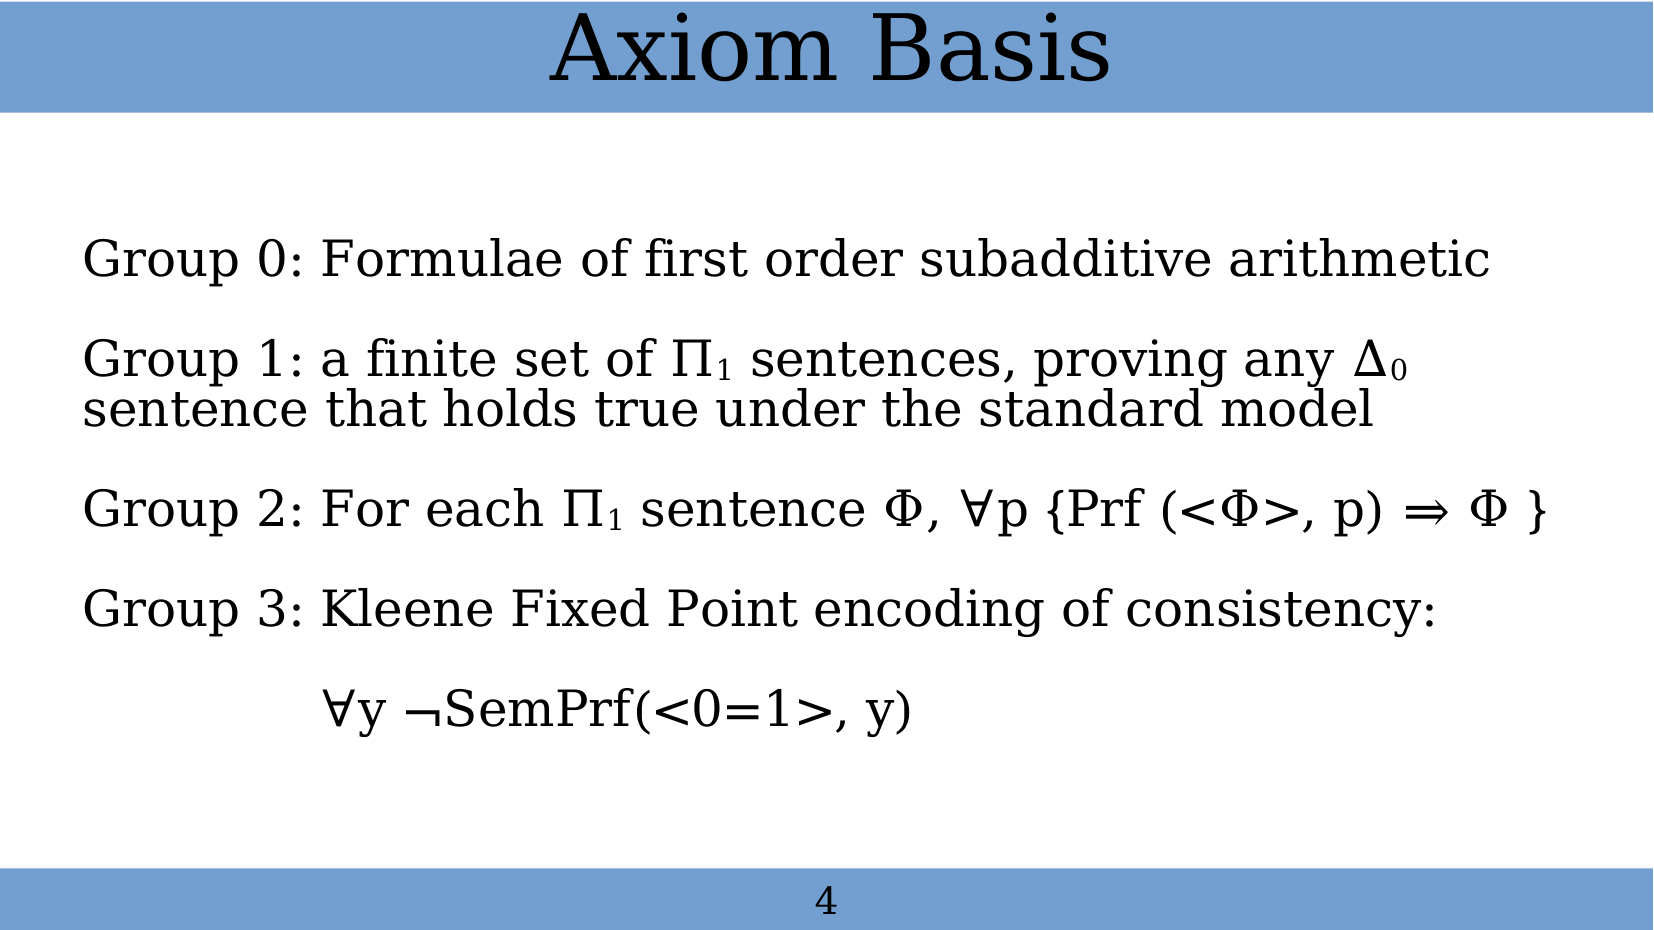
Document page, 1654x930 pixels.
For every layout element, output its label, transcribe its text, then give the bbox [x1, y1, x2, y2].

subtitle Group 0: Formulae of first order subadditive arithmetic Group 1: a finite set of Π1 sentences, proving any ∆0 sentence that holds true under the standard model Group 2: For each Π1 sentence Φ, ∀p {Prf (<Φ>, p) ⇒ Φ } Group 3: Kleene Fixed Point encoding of consistency: ∀y ¬SemPrf(<0=1>, y) [82, 212, 1571, 763]
text_box [0, 868, 1653, 930]
text_box 4 [770, 877, 883, 930]
text_box Axiom Basis [167, 0, 1498, 107]
title [0, 1, 1653, 113]
